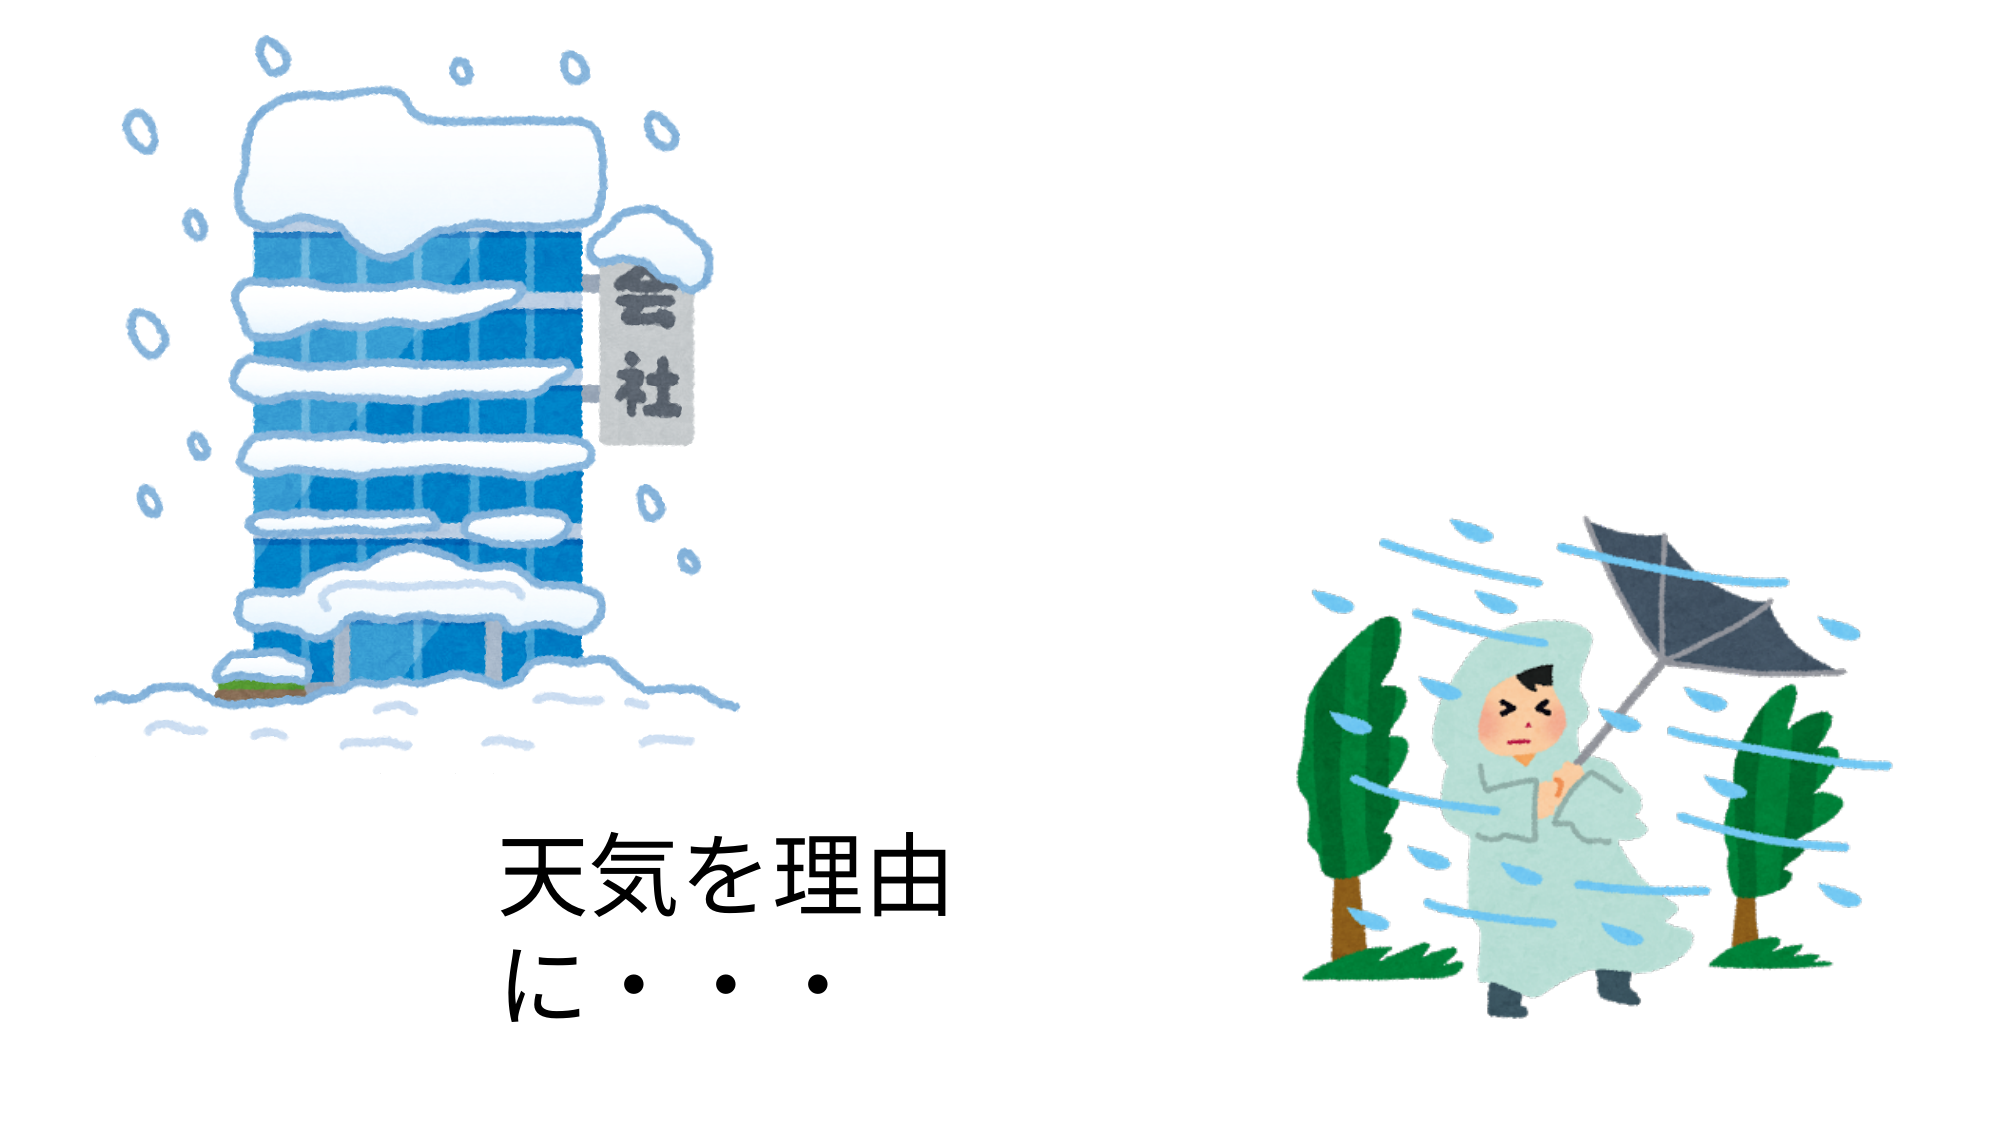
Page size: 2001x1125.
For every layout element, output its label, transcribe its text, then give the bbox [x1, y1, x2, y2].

picture [1278, 484, 1904, 1044]
text_box 天気を理由に・・・ [482, 810, 1271, 1046]
picture [81, 15, 756, 794]
